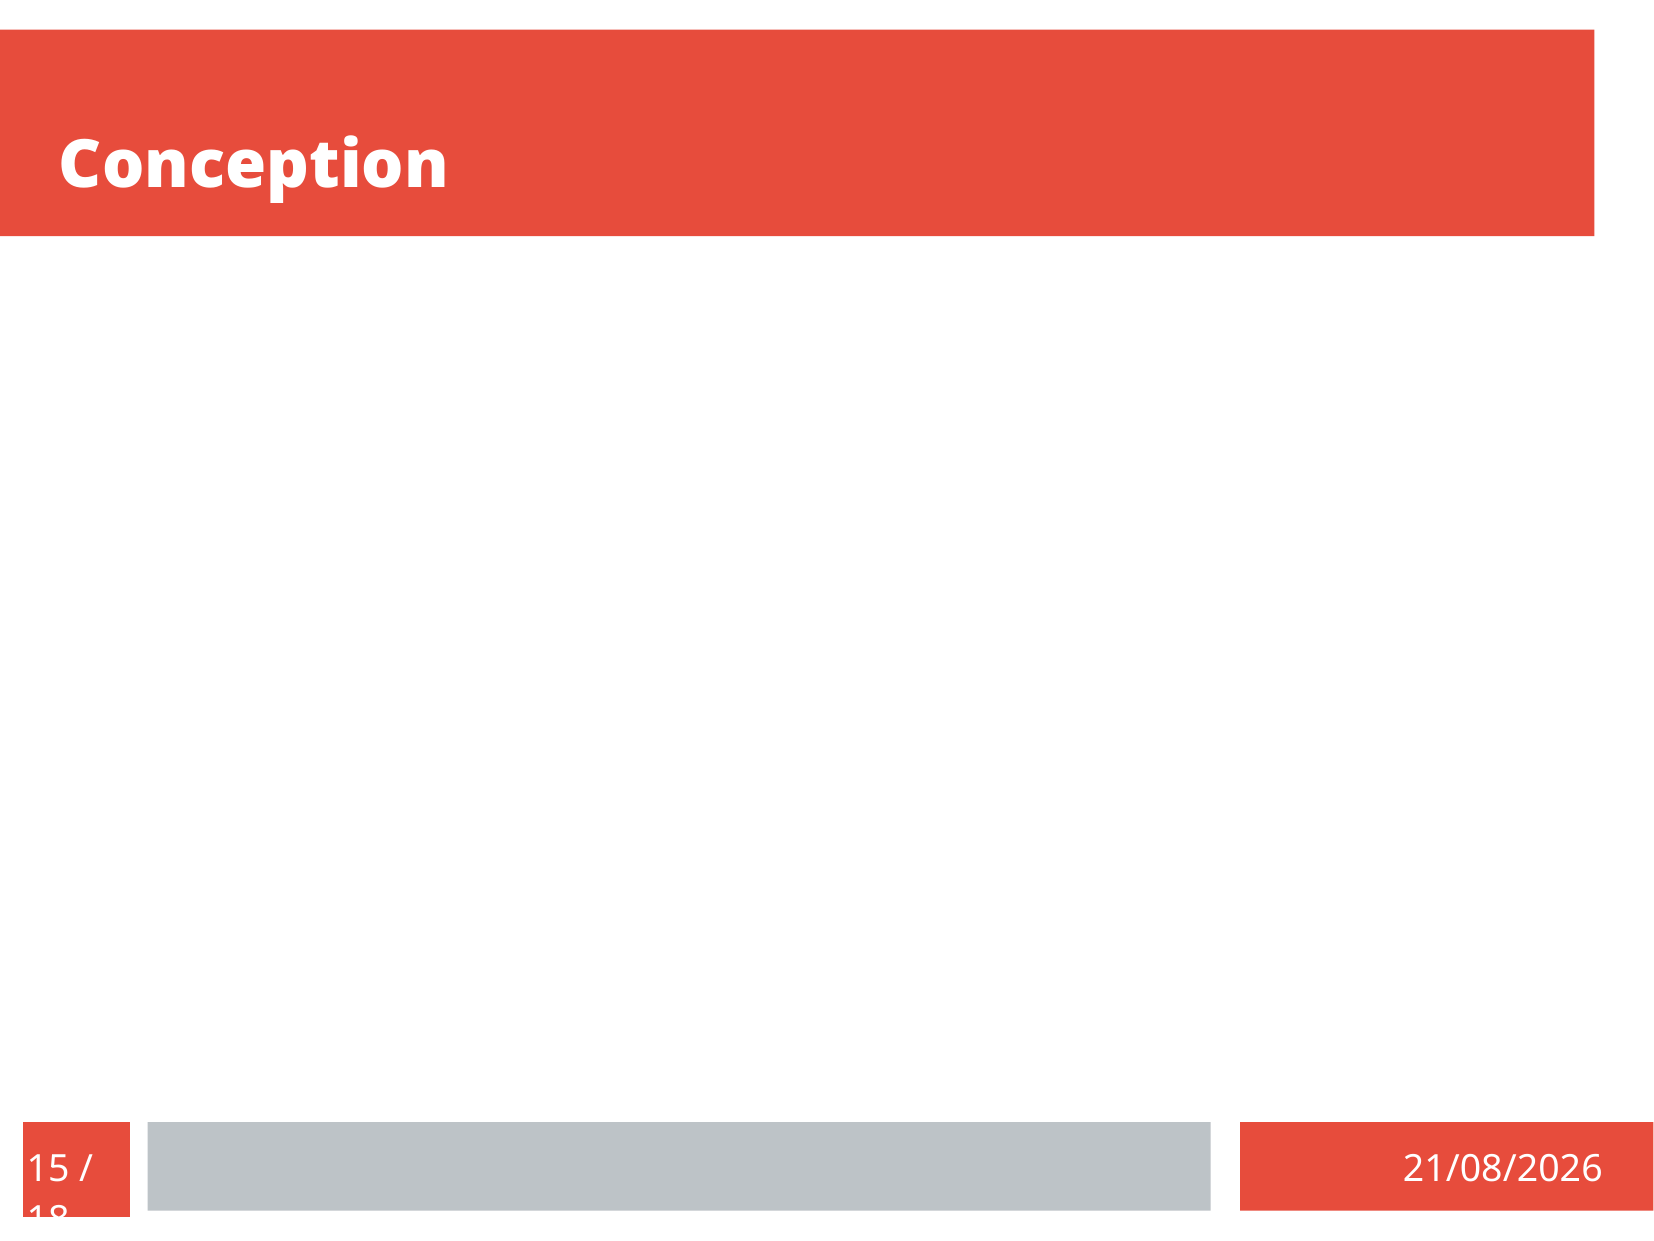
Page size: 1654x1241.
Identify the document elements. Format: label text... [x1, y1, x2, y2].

text_box 27/01/2020 [1388, 1133, 1634, 1196]
title Conception [59, 59, 1595, 207]
text_box [23, 1122, 130, 1133]
text_box <numéro> / 18 [11, 1133, 154, 1241]
